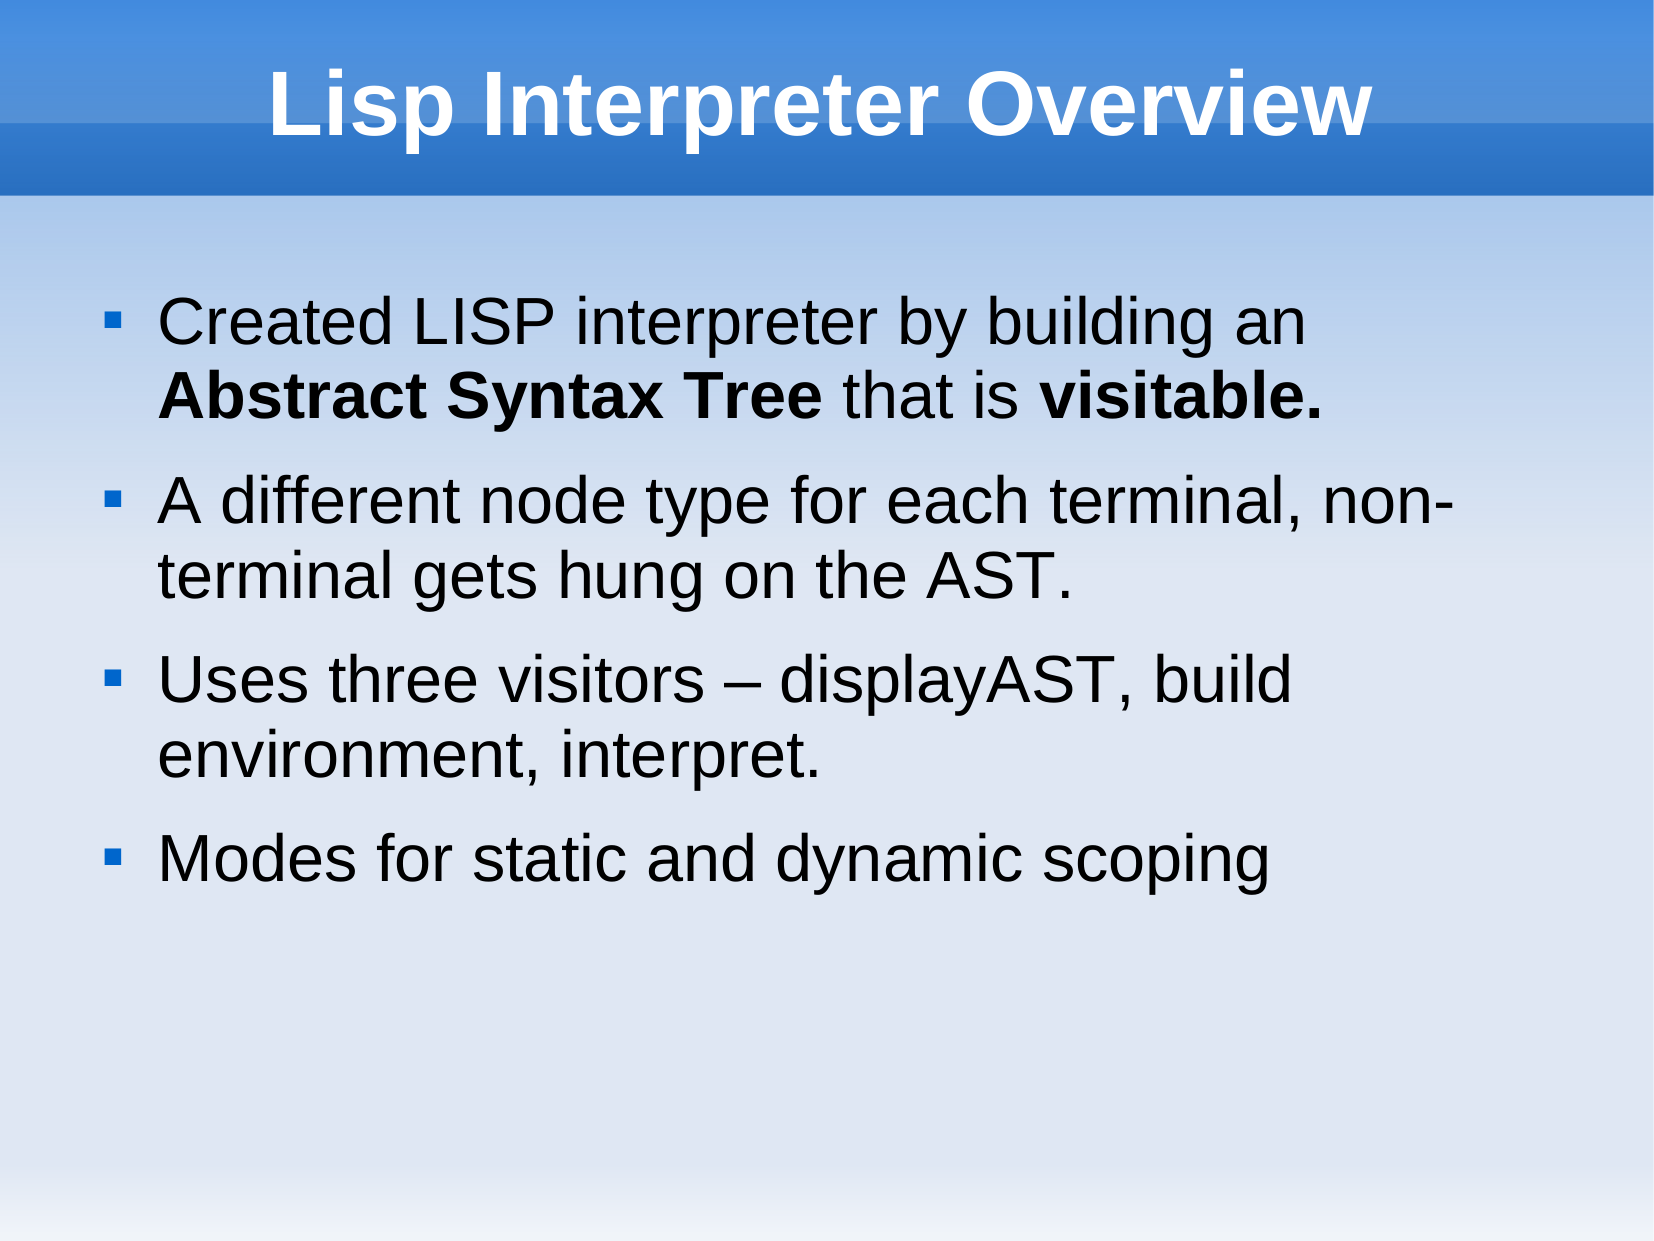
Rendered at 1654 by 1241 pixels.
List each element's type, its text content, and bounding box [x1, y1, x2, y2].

picture [0, 0, 1654, 1241]
title Lisp Interpreter Overview [76, 7, 1565, 200]
list Created LISP interpreter by building an Abstract Syntax Tree that is visitable. A different node type for each terminal, non-terminal gets hung on the AST. Uses three visitors – displayAST, build environment, interpret. Modes for static and dynamic scoping [86, 283, 1576, 1088]
